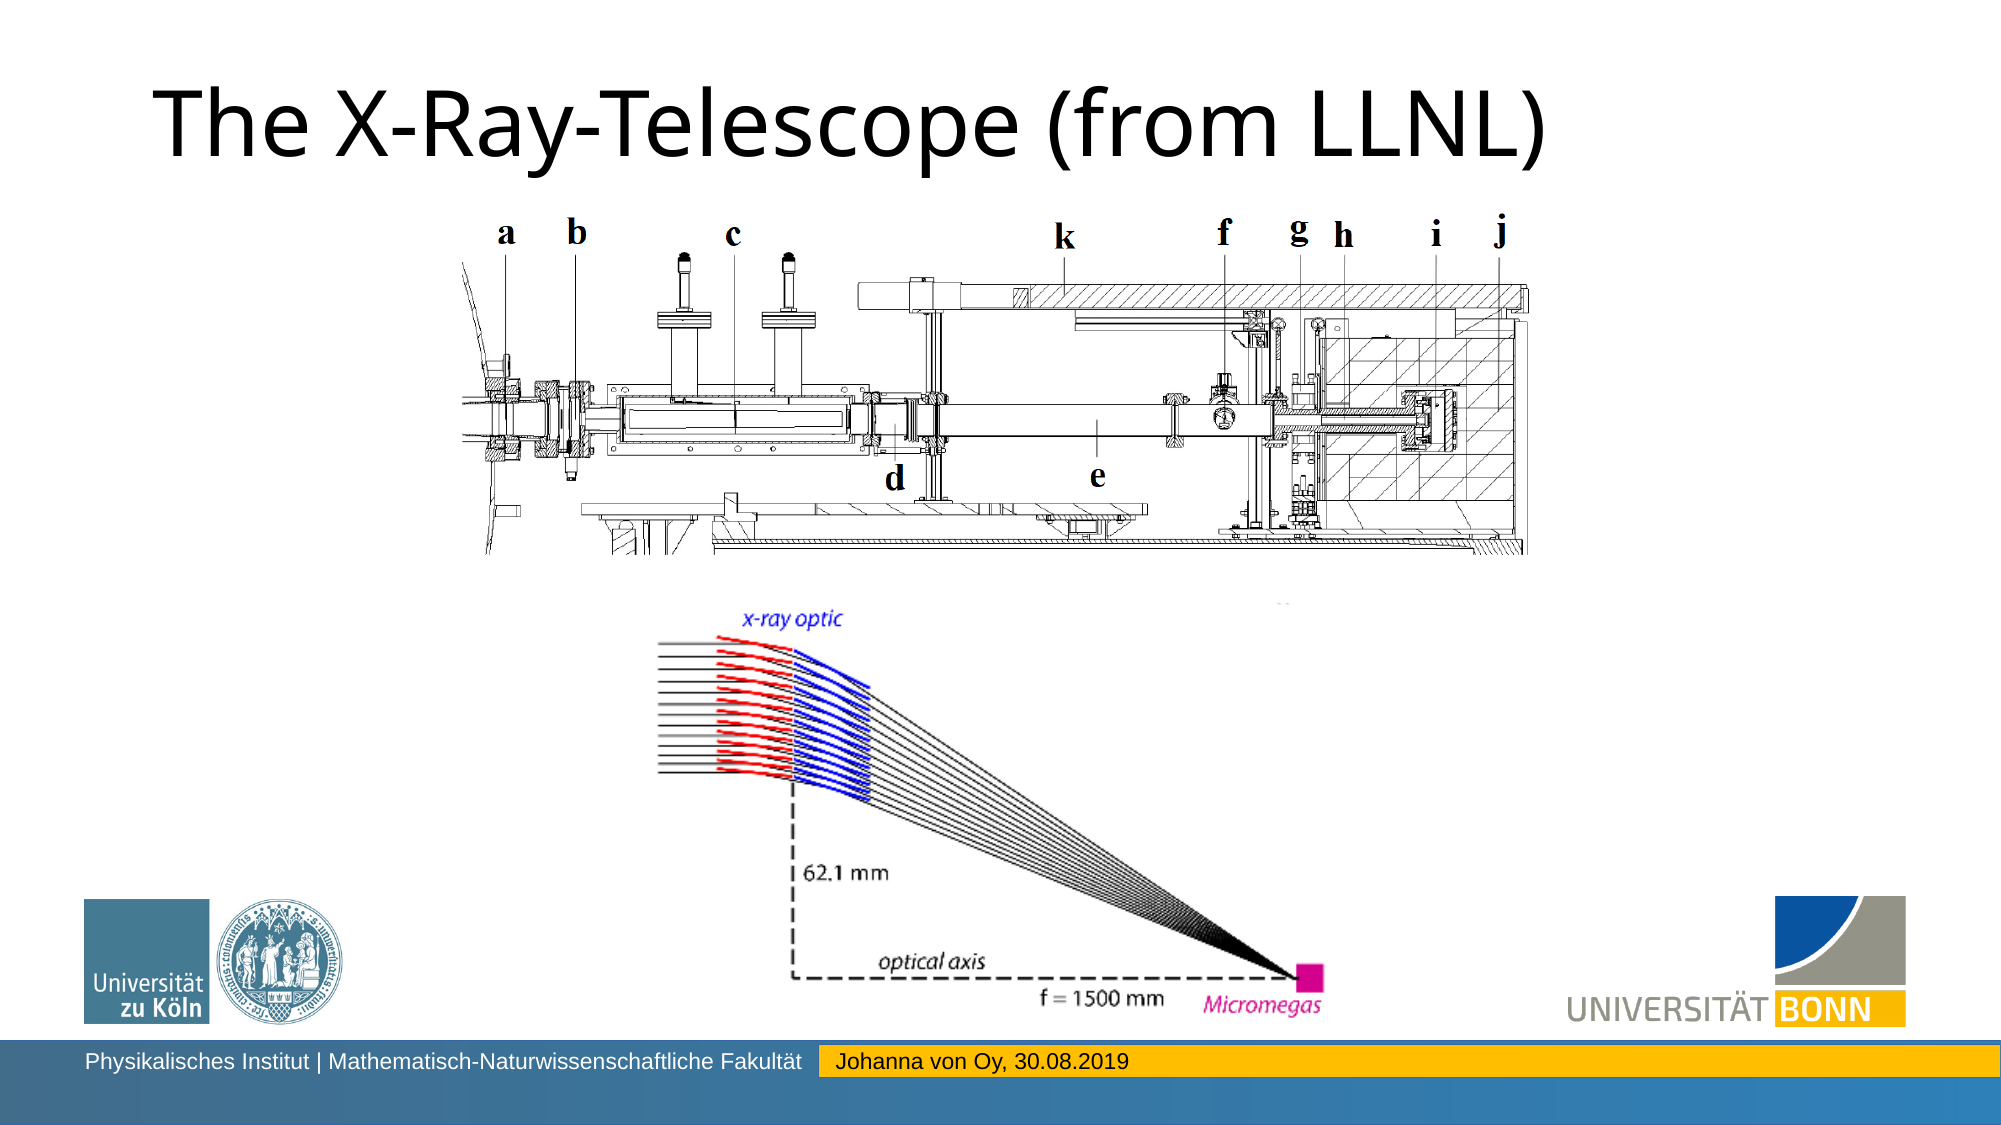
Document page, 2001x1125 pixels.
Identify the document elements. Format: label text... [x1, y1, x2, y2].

picture [77, 899, 353, 1025]
title The X-Ray-Telescope (from LLNL) [137, 18, 1863, 236]
text_box Physikalisches Institut | Mathematisch-Naturwissenschaftliche Fakultät [70, 1039, 814, 1082]
picture [1568, 896, 1906, 1027]
text_box Johanna von Oy, 30.08.2019 [814, 1039, 1991, 1082]
picture [455, 183, 1545, 583]
text_box [0, 1040, 2000, 1125]
picture [558, 603, 1442, 1032]
